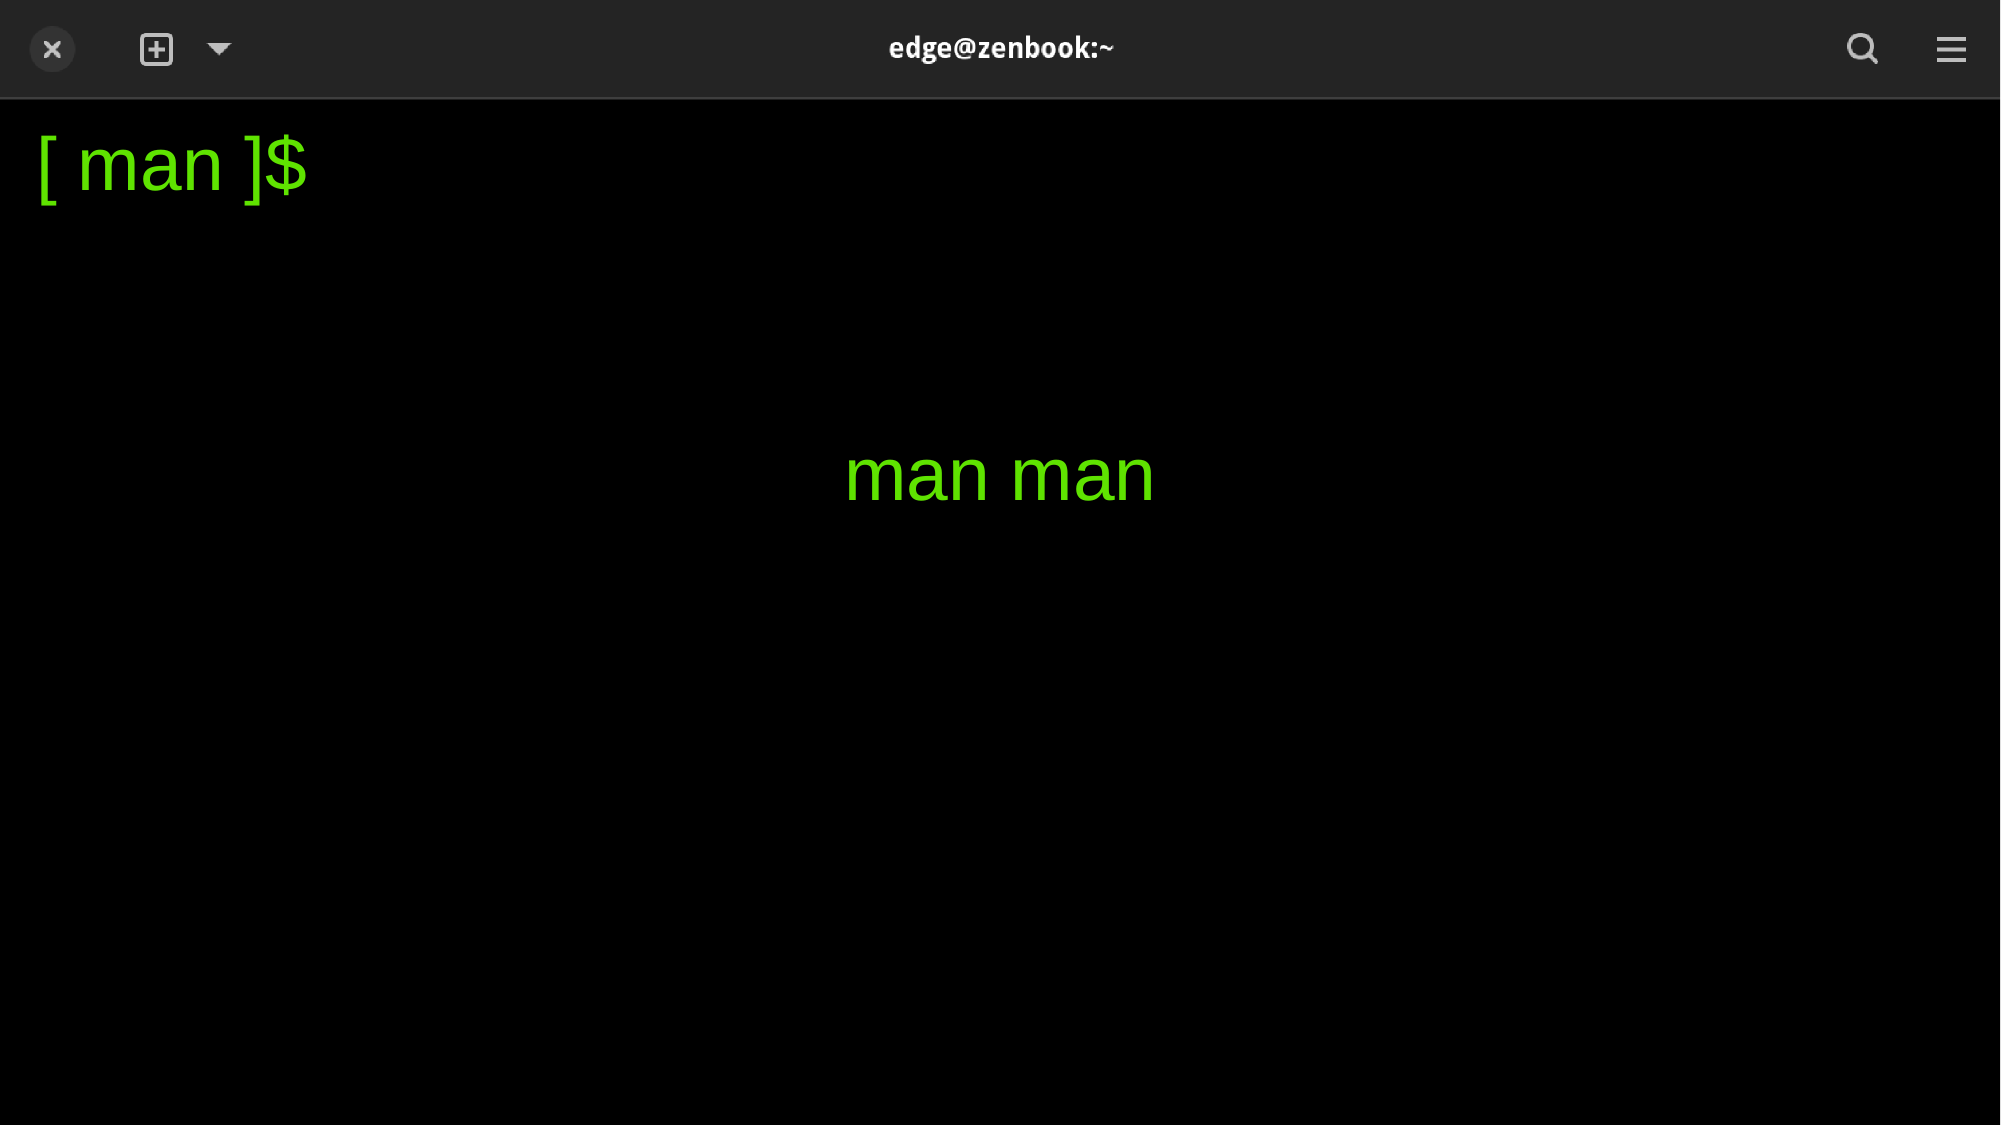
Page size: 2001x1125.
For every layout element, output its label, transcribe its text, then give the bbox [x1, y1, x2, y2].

picture [0, 0, 2001, 1125]
subtitle [ man ]$ man man [21, 122, 1980, 1108]
